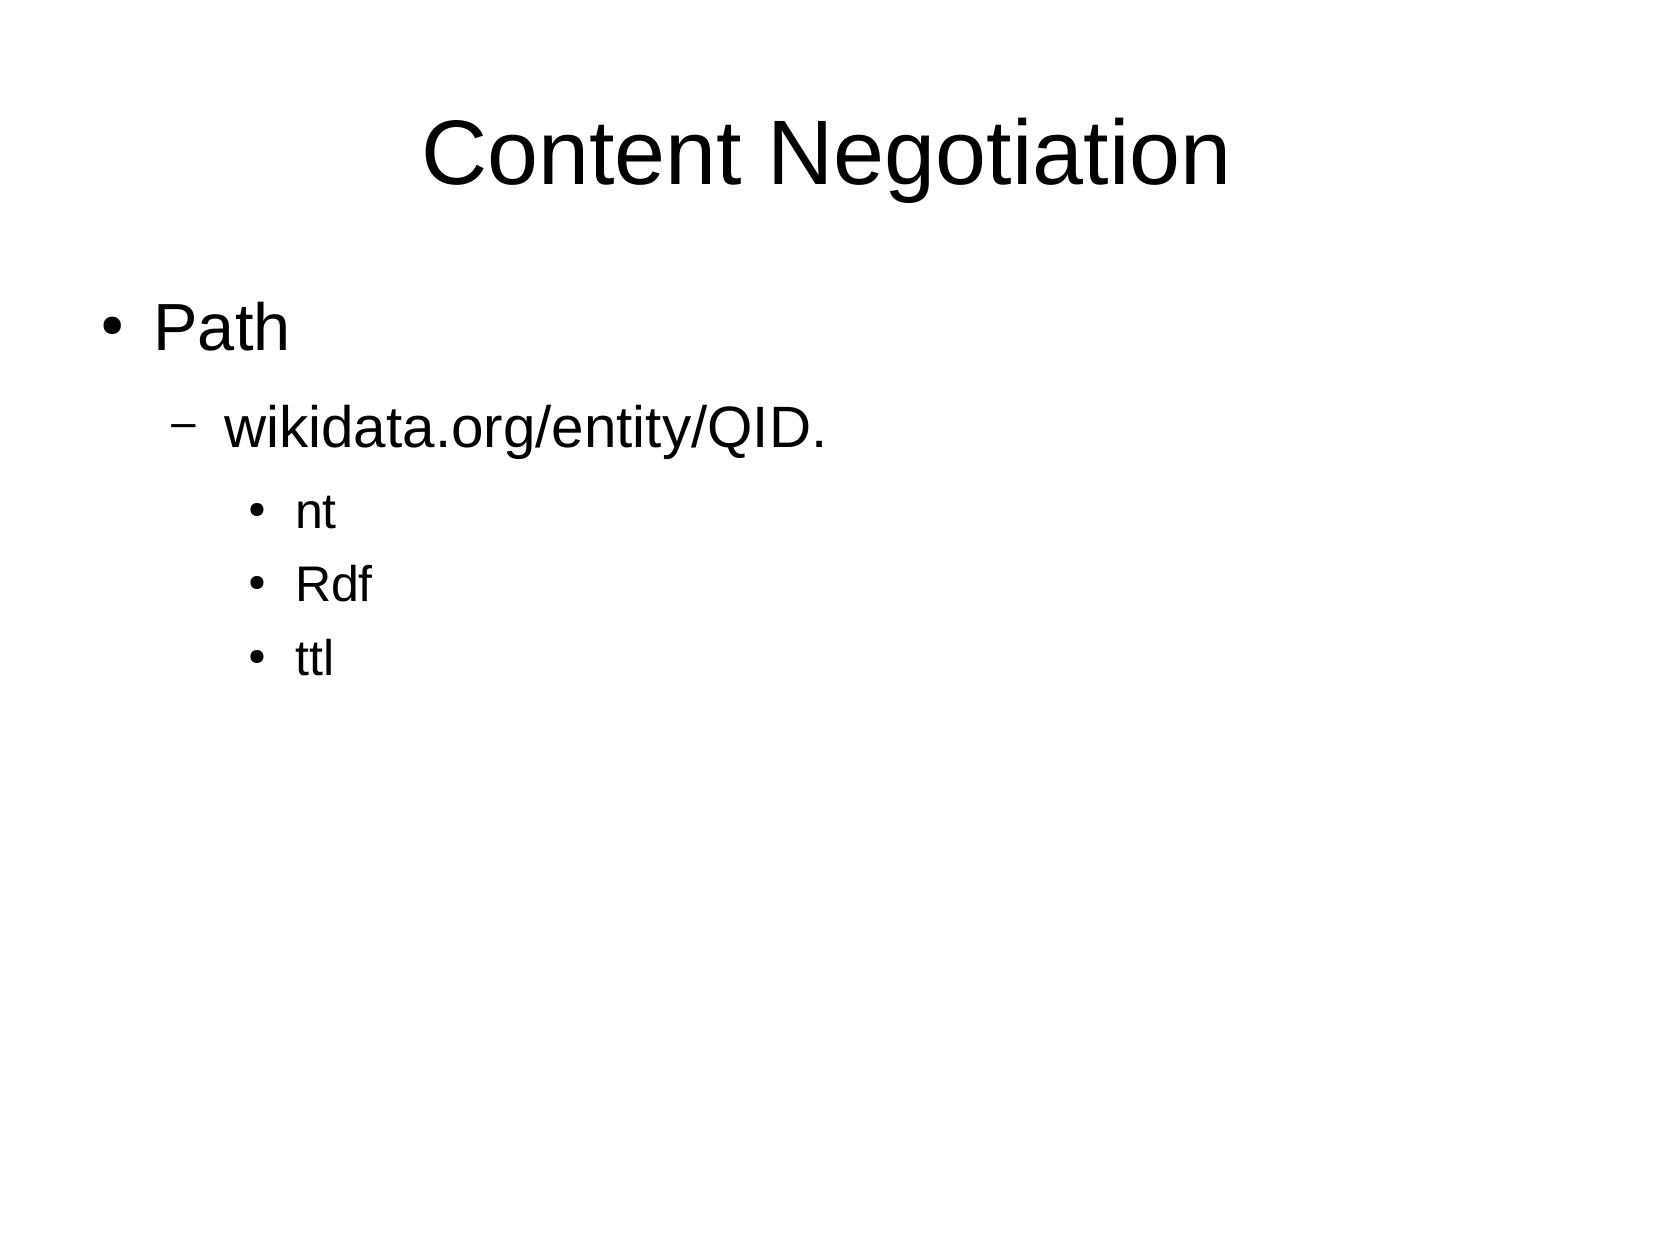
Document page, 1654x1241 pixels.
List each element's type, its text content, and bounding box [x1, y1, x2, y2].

title Content Negotiation [82, 49, 1571, 257]
list Path wikidata.org/entity/QID. nt Rdf ttl [82, 290, 1538, 1010]
